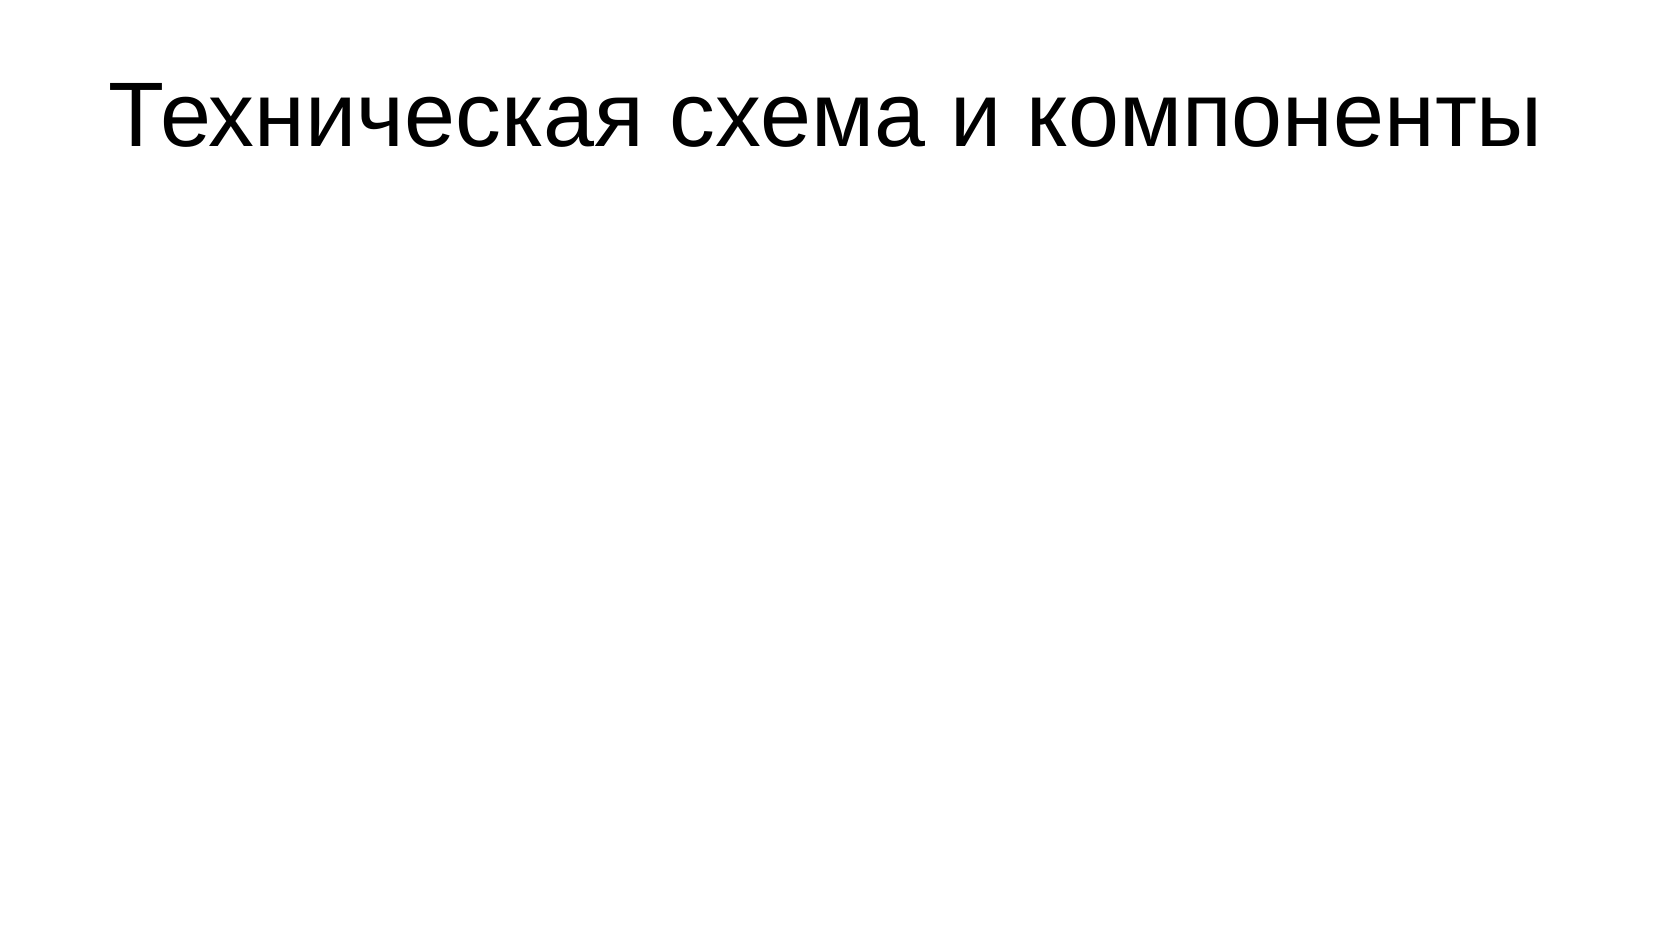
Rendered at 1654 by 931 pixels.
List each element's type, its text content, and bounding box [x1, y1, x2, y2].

title Техническая схема и компоненты [82, 37, 1571, 193]
